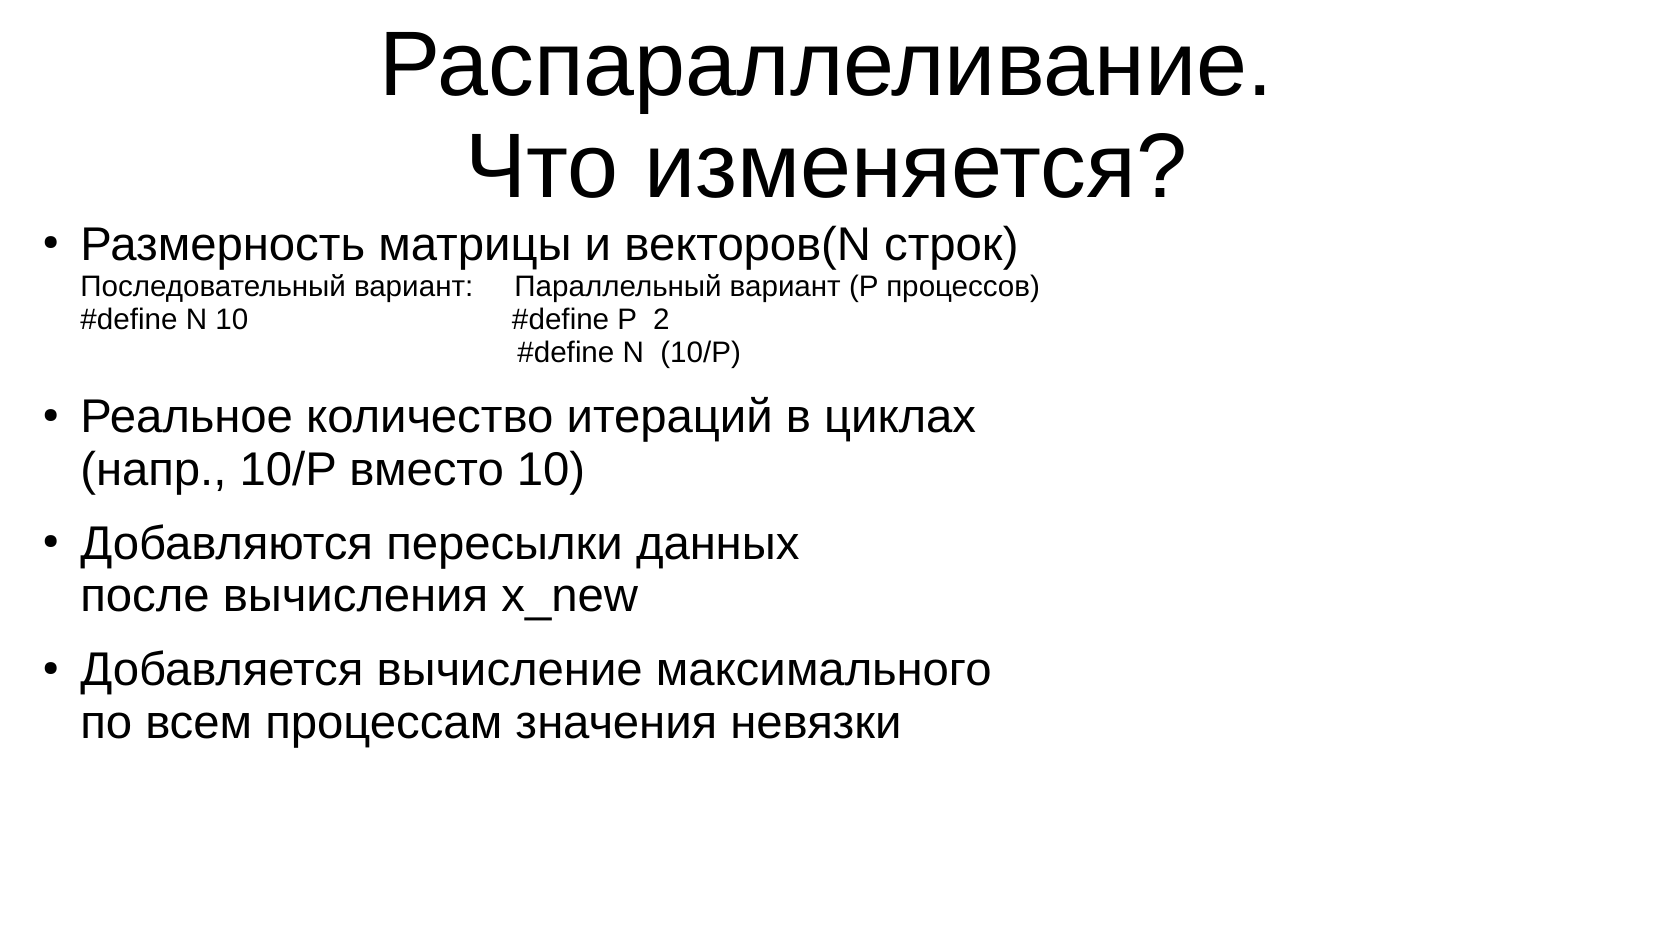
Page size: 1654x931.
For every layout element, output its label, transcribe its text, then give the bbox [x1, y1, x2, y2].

title Распараллеливание. Что изменяется? [82, 12, 1571, 217]
list Размерность матрицы и векторов(N строк) Последовательный вариант: Параллельный вариант (P процессов) #define N 10 #define P 2 #define N (10/P) Реальное количество итераций в циклах (напр., 10/P вместо 10) Добавляются пересылки данных после вычисления x_new Добавляется вычисление максимального по всем процессам значения невязки [30, 217, 1654, 757]
